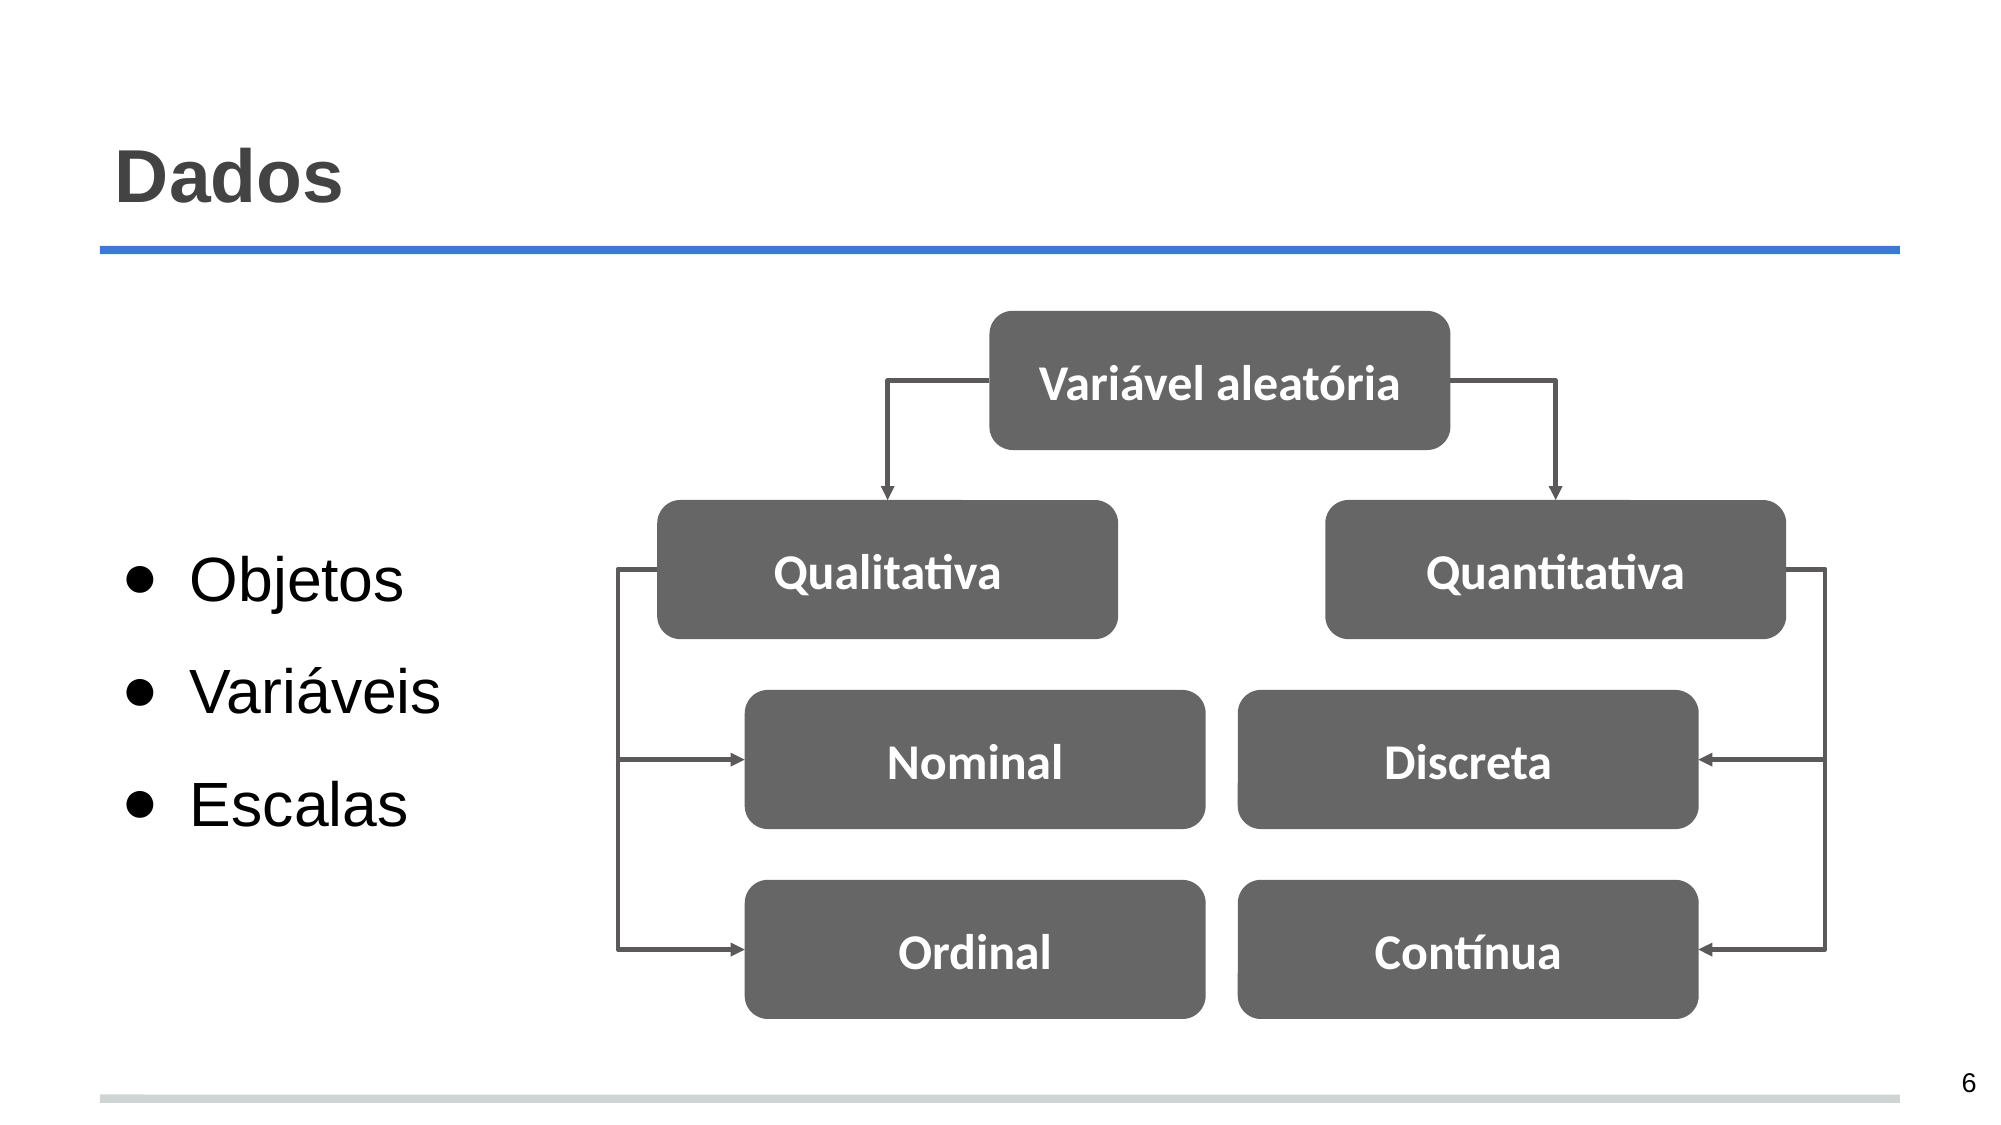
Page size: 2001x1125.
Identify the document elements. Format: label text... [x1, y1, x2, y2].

slide_number <number> [1871, 1038, 1992, 1125]
text_box Contínua [1237, 879, 1699, 1019]
list Objetos Variáveis Escalas [99, 262, 1900, 1078]
text_box Variável aleatória [989, 310, 1451, 451]
title Dados [99, 45, 1900, 233]
text_box Quantitativa [1325, 499, 1787, 640]
text_box Qualitativa [657, 499, 1119, 640]
text_box Discreta [1237, 689, 1699, 830]
text_box Ordinal [744, 879, 1206, 1019]
text_box Nominal [744, 689, 1206, 830]
